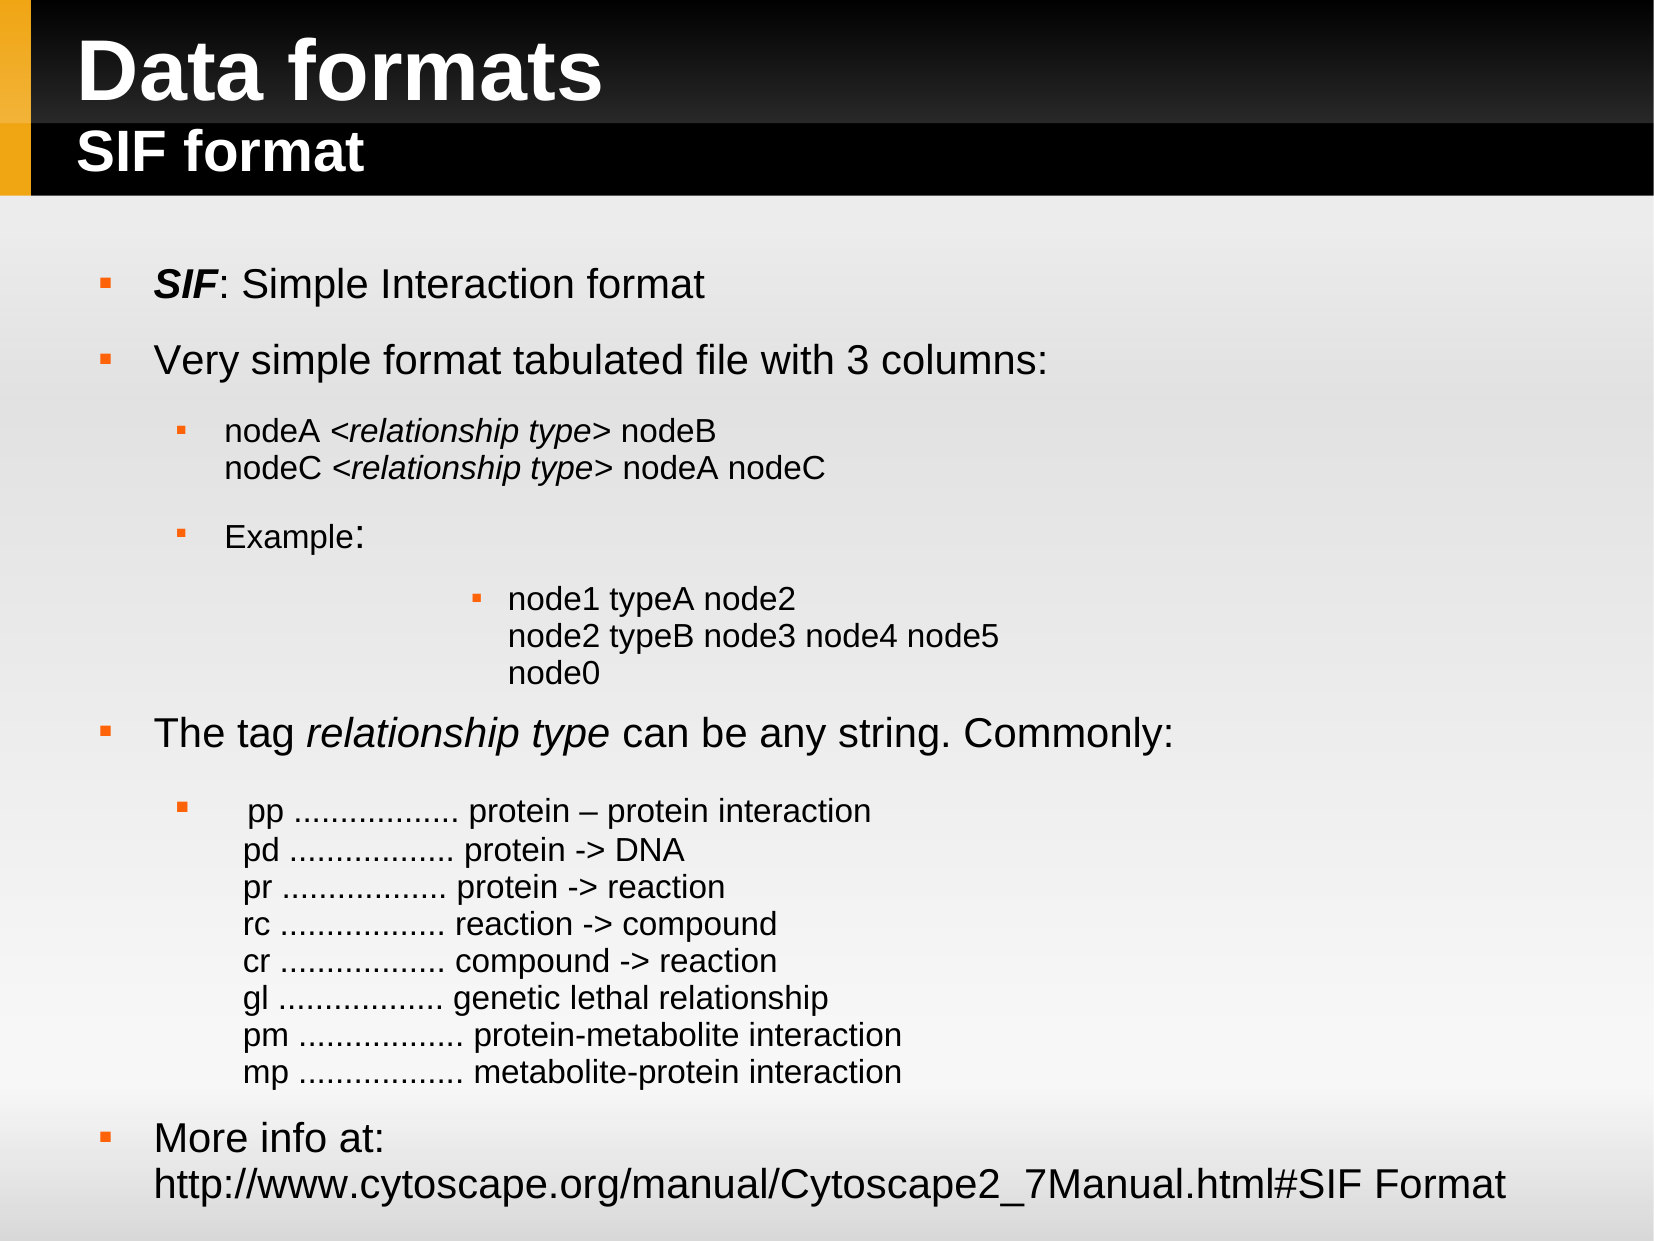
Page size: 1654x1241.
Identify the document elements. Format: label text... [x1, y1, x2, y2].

title Data formats SIF format [76, 0, 1565, 208]
list SIF: Simple Interaction format Very simple format tabulated file with 3 columns: nodeA <relationship type> nodeB nodeC <relationship type> nodeA nodeC Example: node1 typeA node2 node2 typeB node3 node4 node5 node0 The tag relationship type can be any string. Commonly: pp .................. protein – protein interaction pd .................. protein -> DNA pr .................. protein -> reaction rc .................. reaction -> compound cr .................. compound -> reaction gl .................. genetic lethal relationship pm .................. protein-metabolite interaction mp .................. metabolite-protein interaction More info at: http://www.cytoscape.org/manual/Cytoscape2_7Manual.html#SIF Format [82, 260, 1571, 1208]
picture [0, 0, 1654, 1241]
